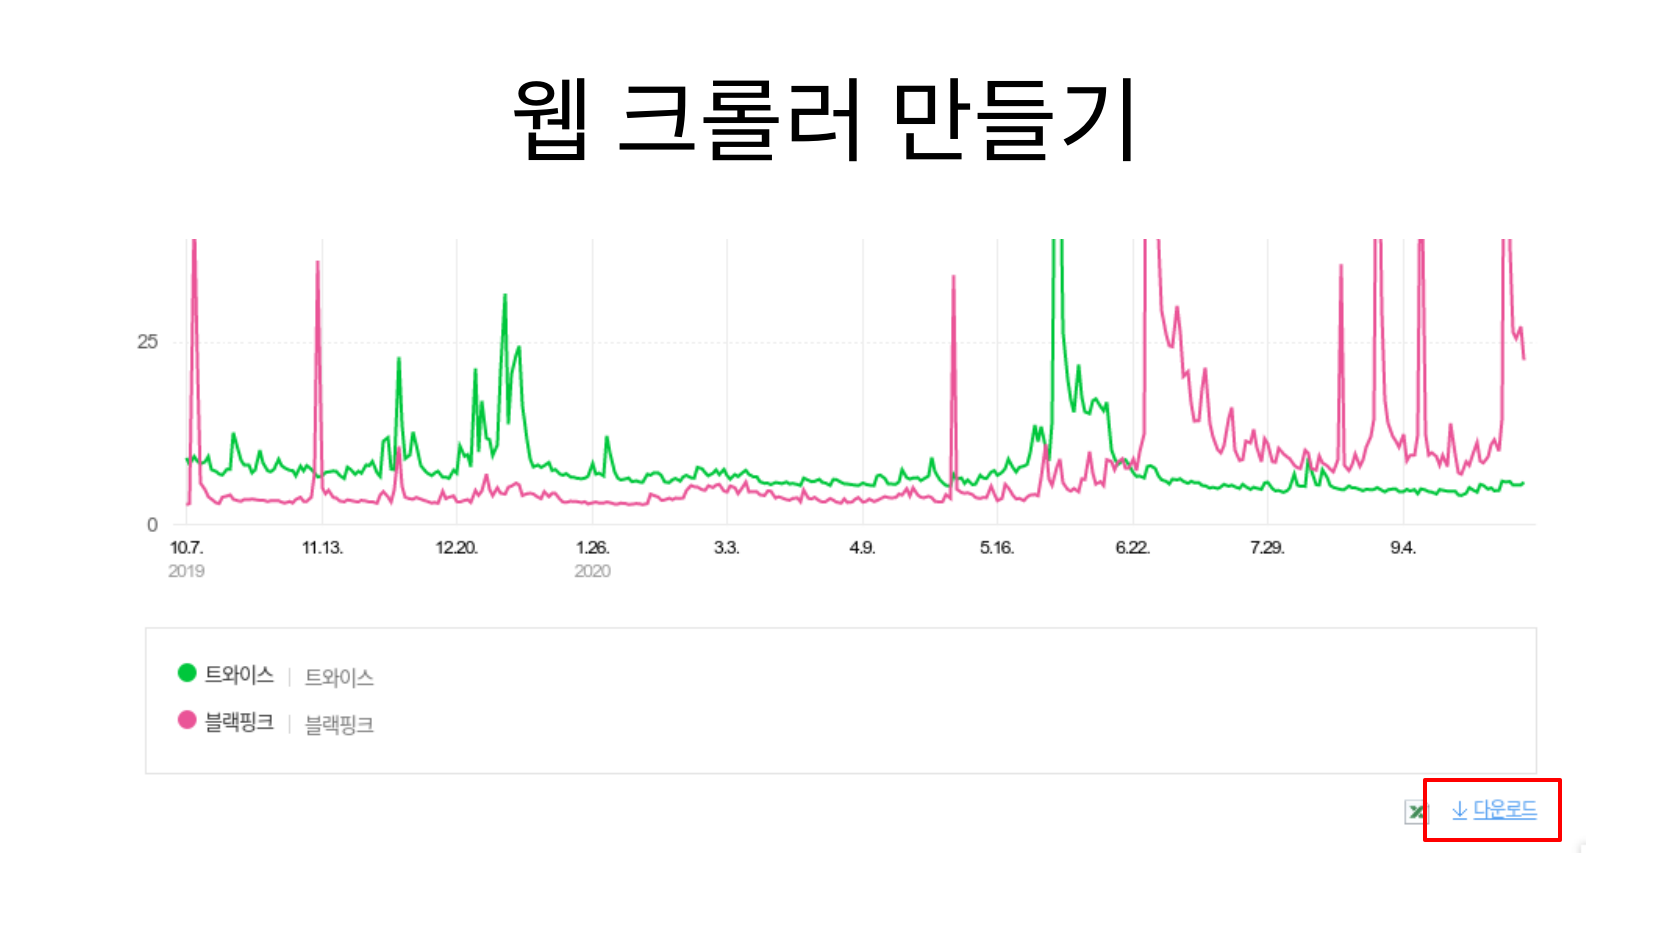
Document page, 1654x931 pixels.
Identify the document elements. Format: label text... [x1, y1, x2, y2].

title 웹 크롤러 만들기 [82, 37, 1571, 193]
picture [75, 239, 1586, 853]
